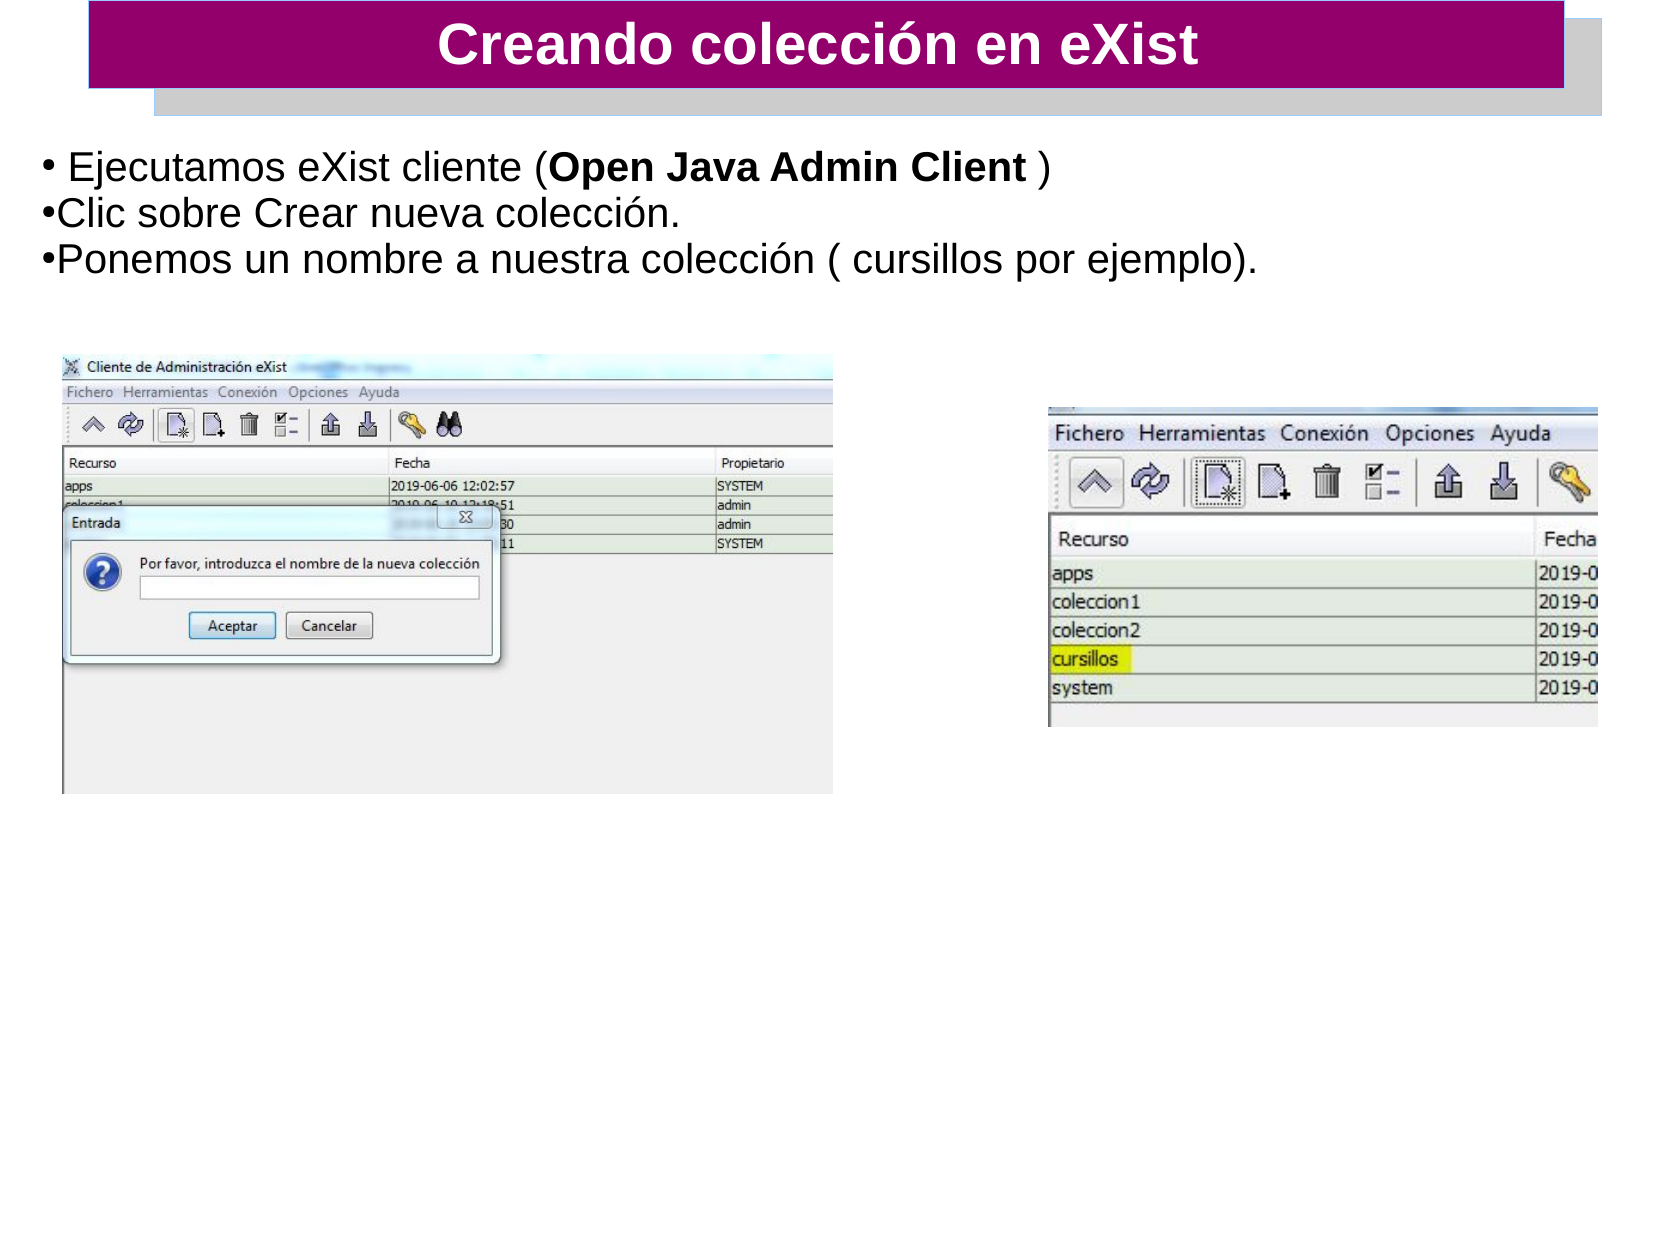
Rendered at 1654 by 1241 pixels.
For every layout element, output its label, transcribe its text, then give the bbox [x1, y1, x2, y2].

picture [62, 354, 833, 794]
picture [1048, 407, 1598, 727]
text_box [154, 18, 1602, 116]
text_box Ejecutamos eXist cliente (Open Java Admin Client ) Clic sobre Crear nueva colección. Ponemos un nombre a nuestra colección ( cursillos por ejemplo). [26, 135, 1647, 305]
text_box Creando colección en eXist [88, 0, 1565, 89]
